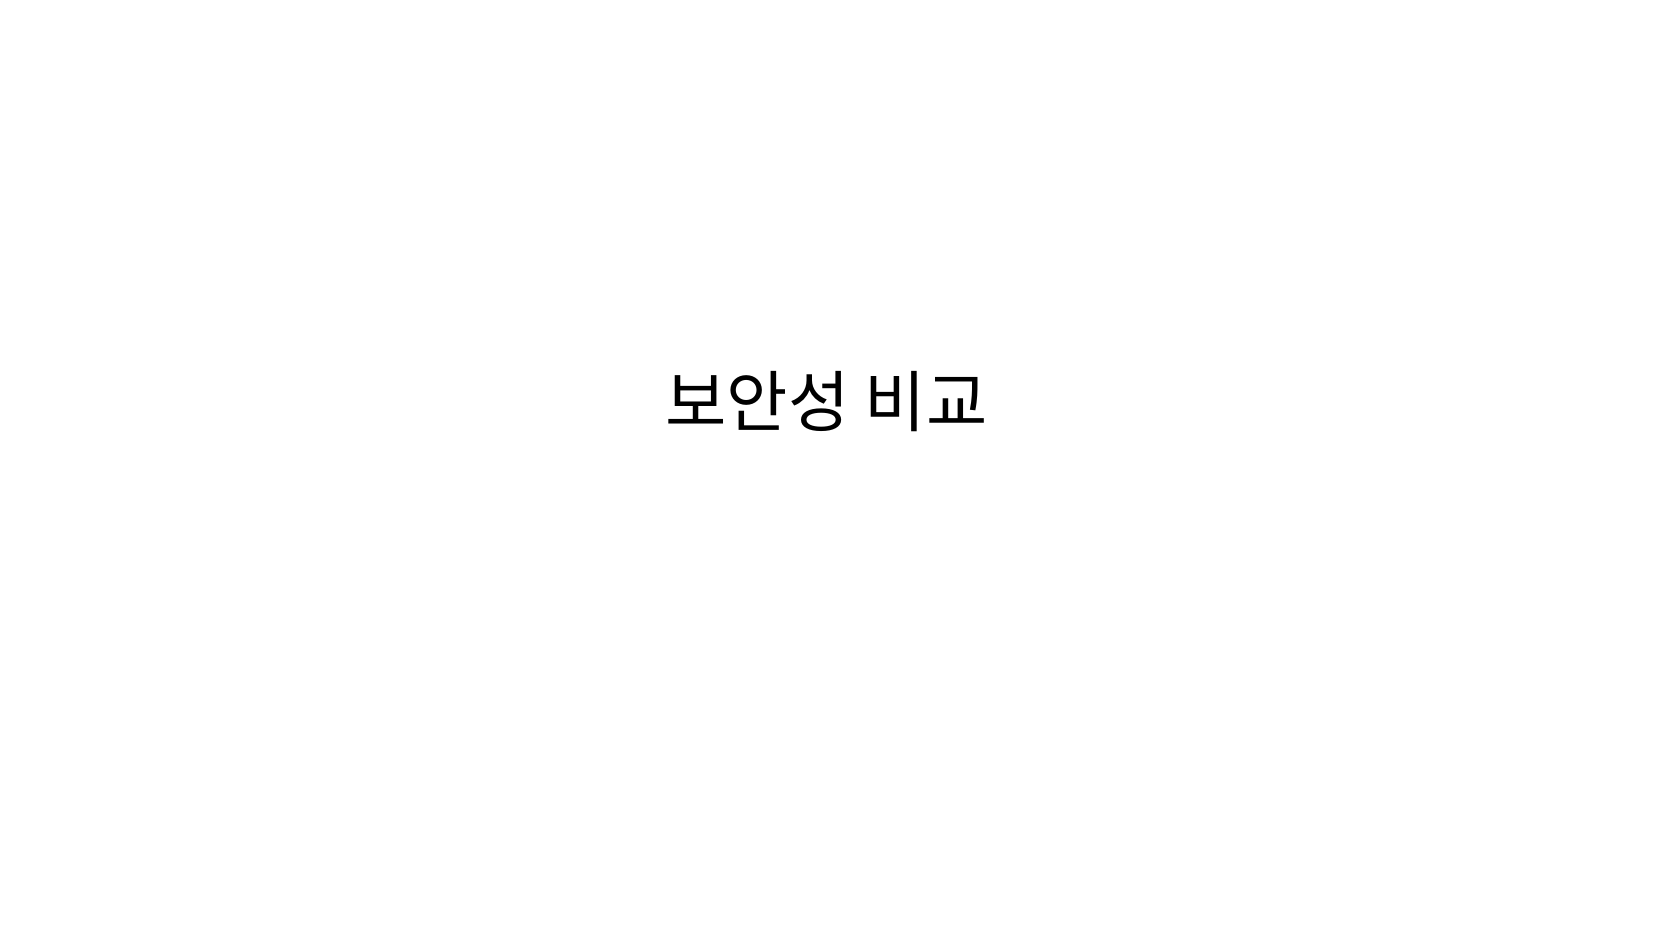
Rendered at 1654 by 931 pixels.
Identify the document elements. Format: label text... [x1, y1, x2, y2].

subtitle 보안성 비교 [82, 37, 1571, 757]
